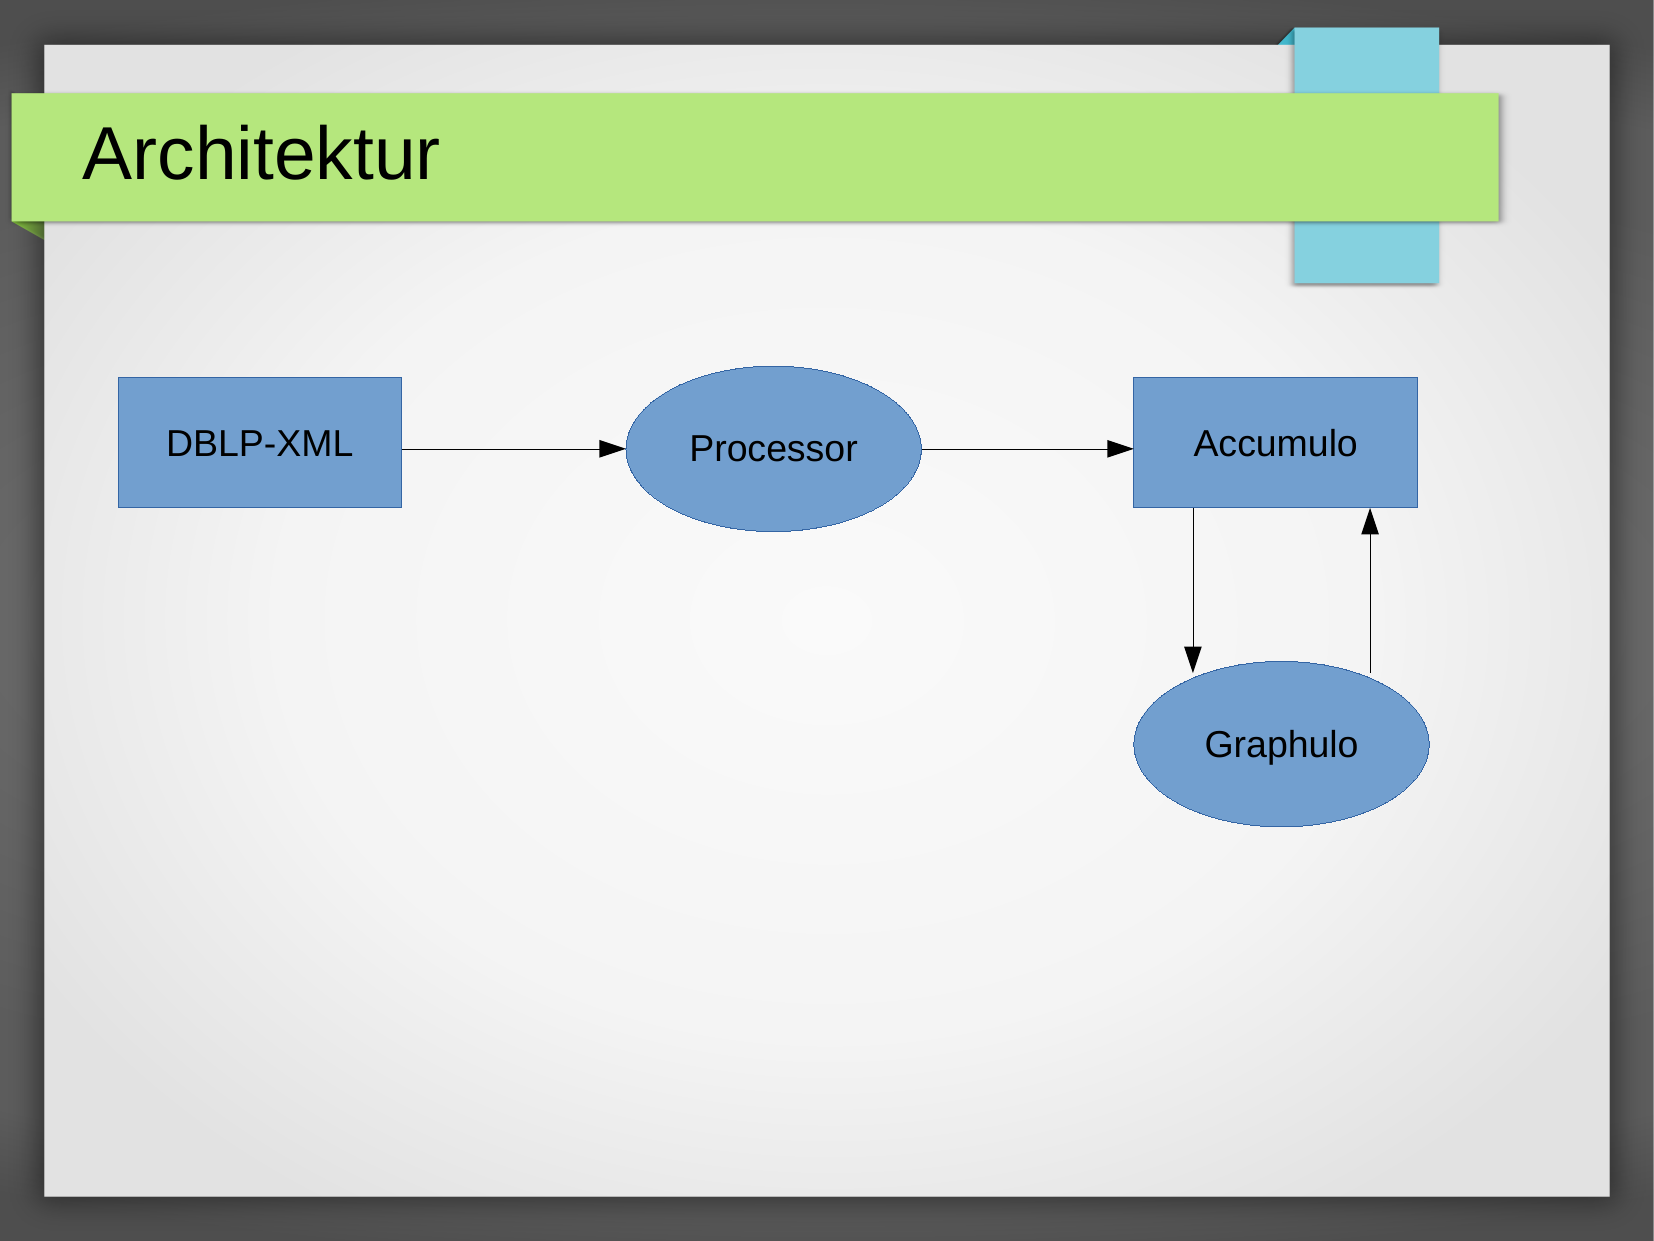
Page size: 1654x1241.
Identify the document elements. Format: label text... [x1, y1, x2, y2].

title Architektur [82, 94, 1264, 213]
text_box DBLP-XML [118, 377, 402, 508]
text_box Processor [625, 366, 922, 532]
text_box Accumulo [1133, 377, 1418, 508]
picture [0, 0, 1654, 1241]
text_box Graphulo [1133, 661, 1430, 827]
